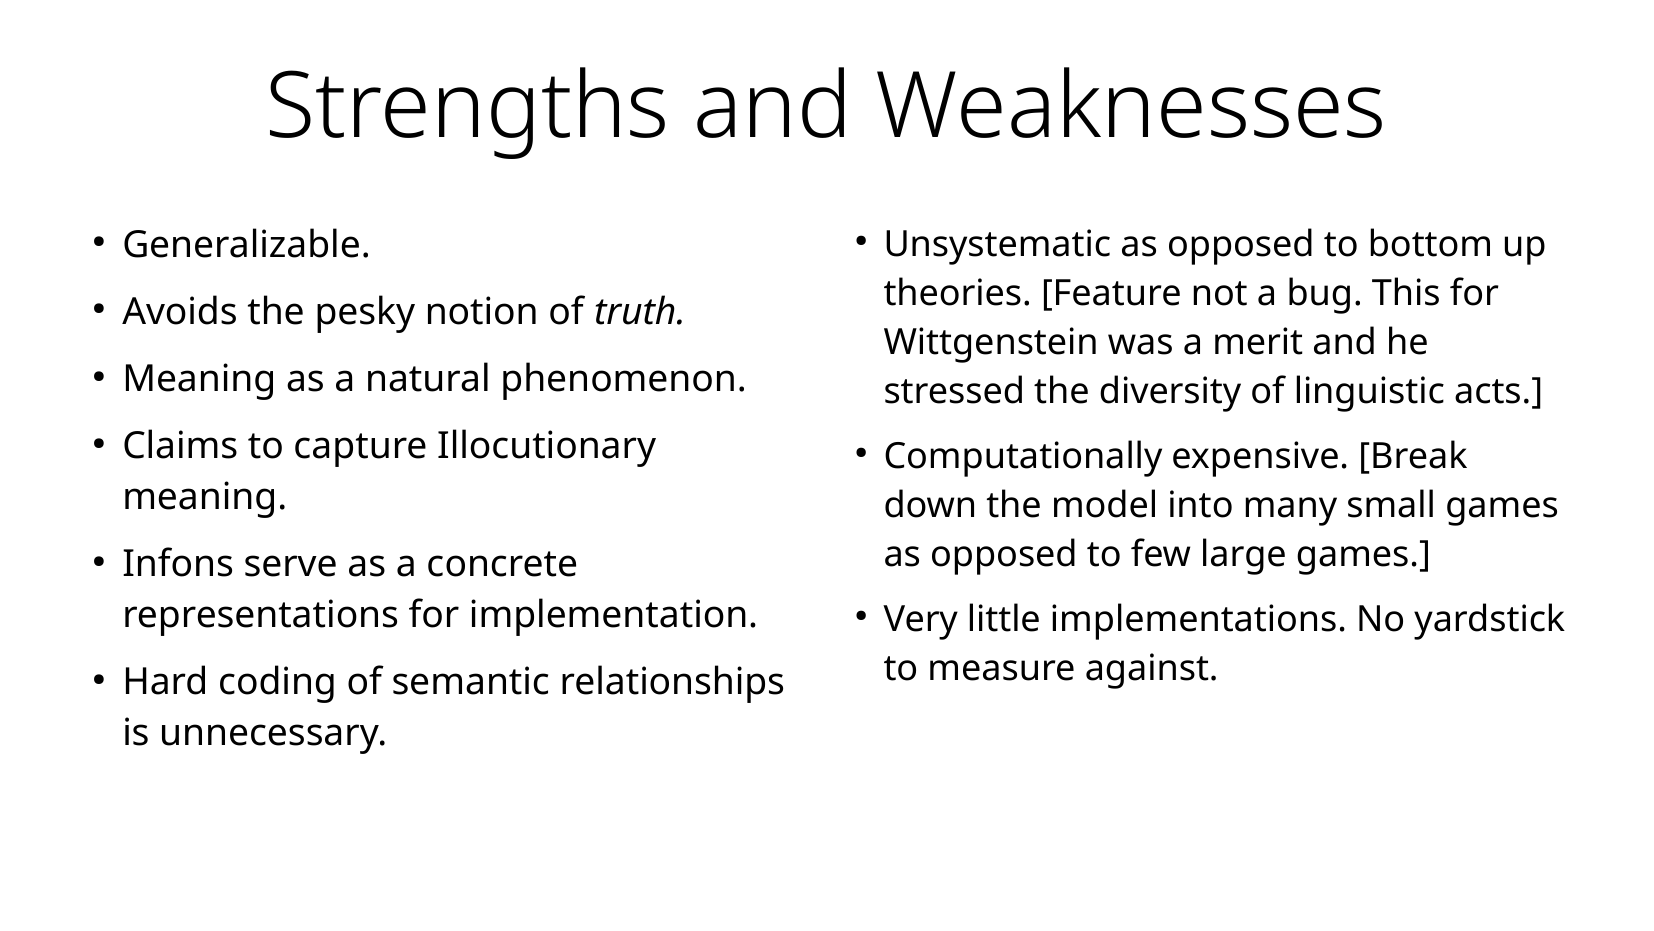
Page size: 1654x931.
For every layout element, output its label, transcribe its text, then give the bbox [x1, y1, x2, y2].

title Strengths and Weaknesses [82, 37, 1571, 193]
list Generalizable. Avoids the pesky notion of truth. Meaning as a natural phenomenon. Claims to capture Illocutionary meaning. Infons serve as a concrete representations for implementation. Hard coding of semantic relationships is unnecessary. [82, 217, 809, 758]
list Unsystematic as opposed to bottom up theories. [Feature not a bug. This for Wittgenstein was a merit and he stressed the diversity of linguistic acts.] Computationally expensive. [Break down the model into many small games as opposed to few large games.] Very little implementations. No yardstick to measure against. [845, 217, 1572, 758]
